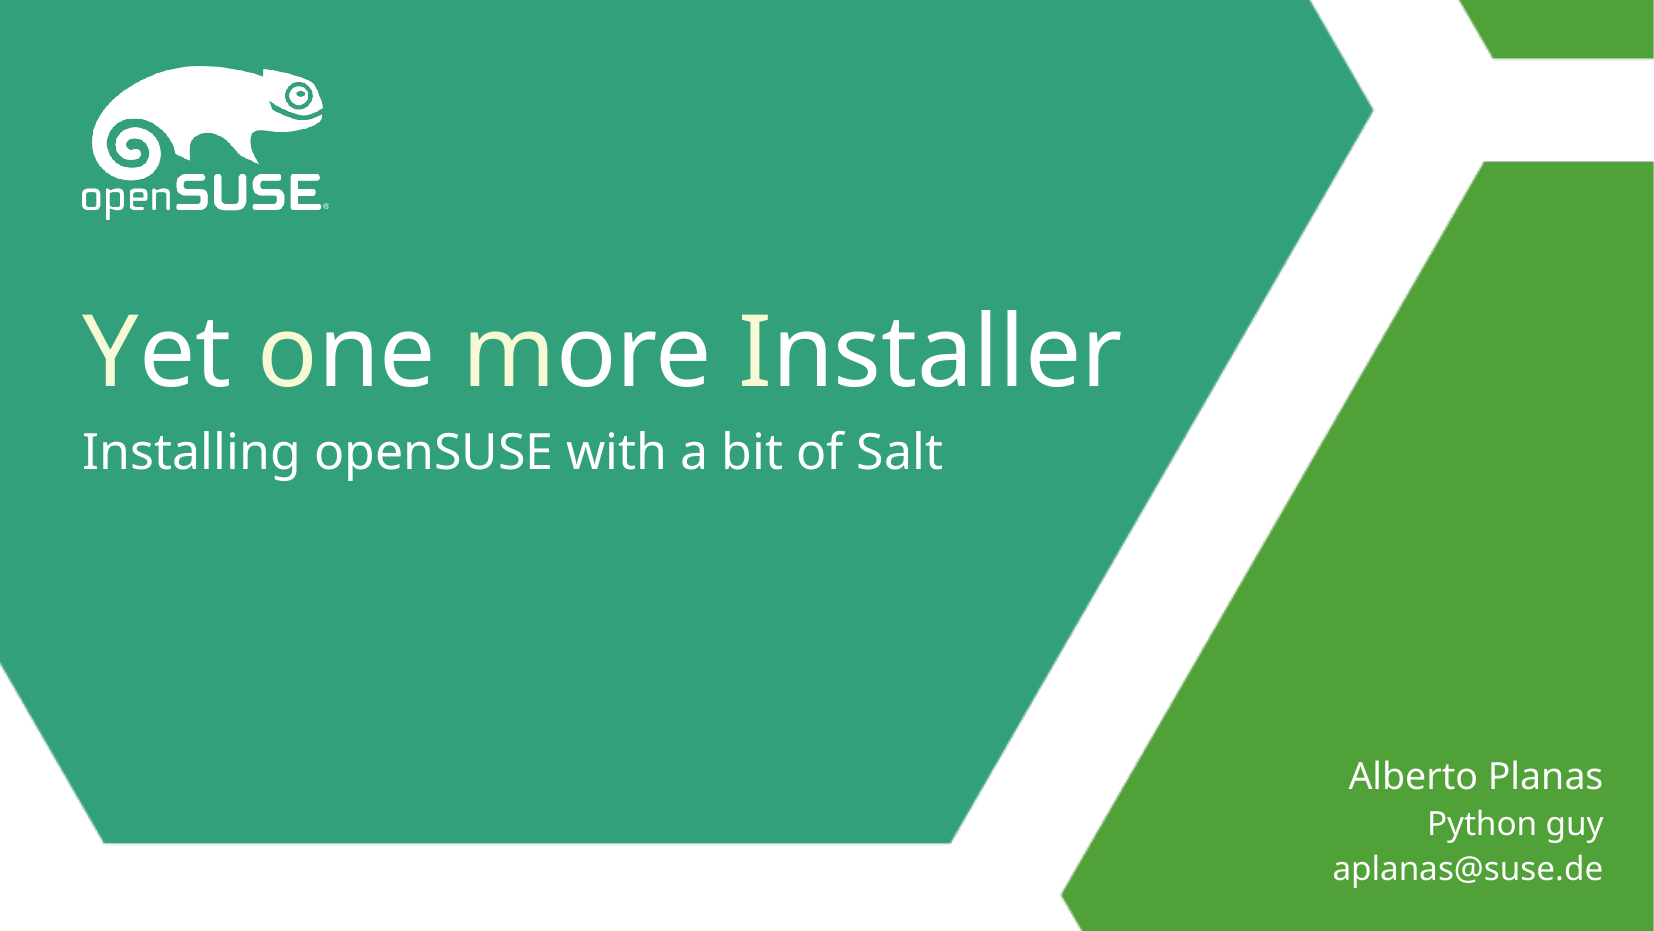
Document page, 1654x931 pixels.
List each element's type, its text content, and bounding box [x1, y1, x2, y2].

title Yet one more Installer Installing openSUSE with a bit of Salt [82, 219, 1218, 545]
picture [0, 0, 1654, 931]
subtitle Alberto Planas Python guy aplanas@suse.de [1177, 686, 1604, 931]
